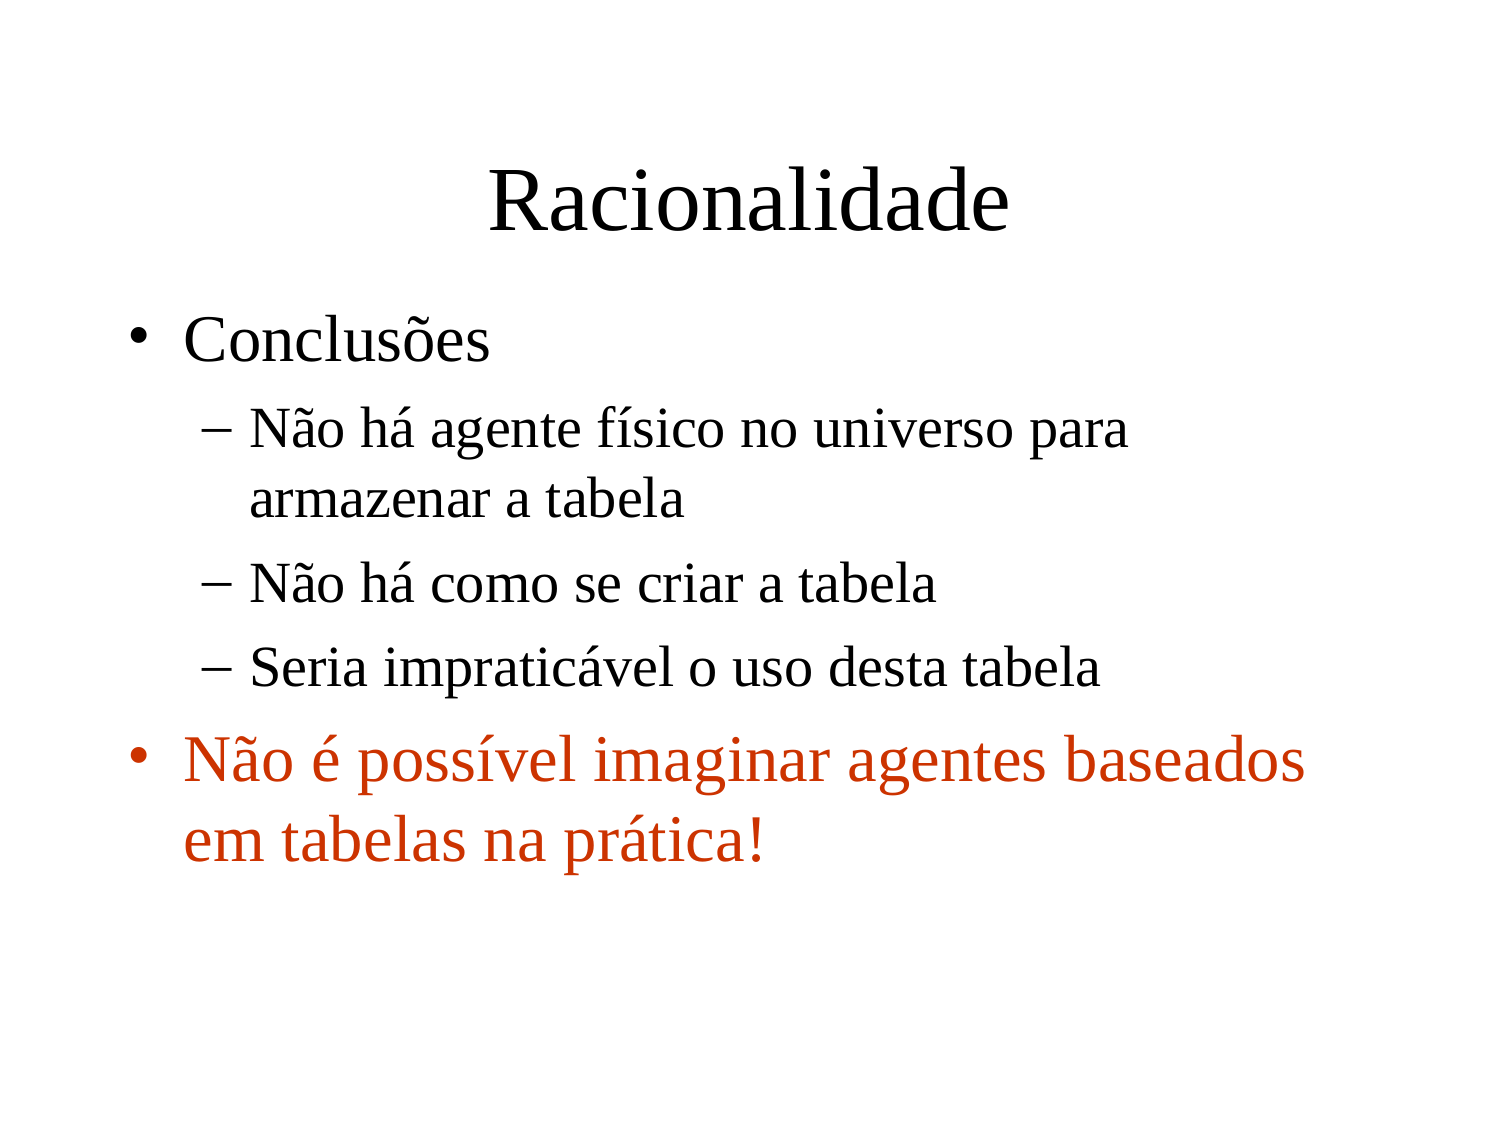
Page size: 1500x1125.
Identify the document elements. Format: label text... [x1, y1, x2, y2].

title Racionalidade [112, 99, 1388, 287]
list Conclusões Não há agente físico no universo para armazenar a tabela Não há como se criar a tabela Seria impraticável o uso desta tabela Não é possível imaginar agentes baseados em tabelas na prática! [112, 287, 1388, 968]
